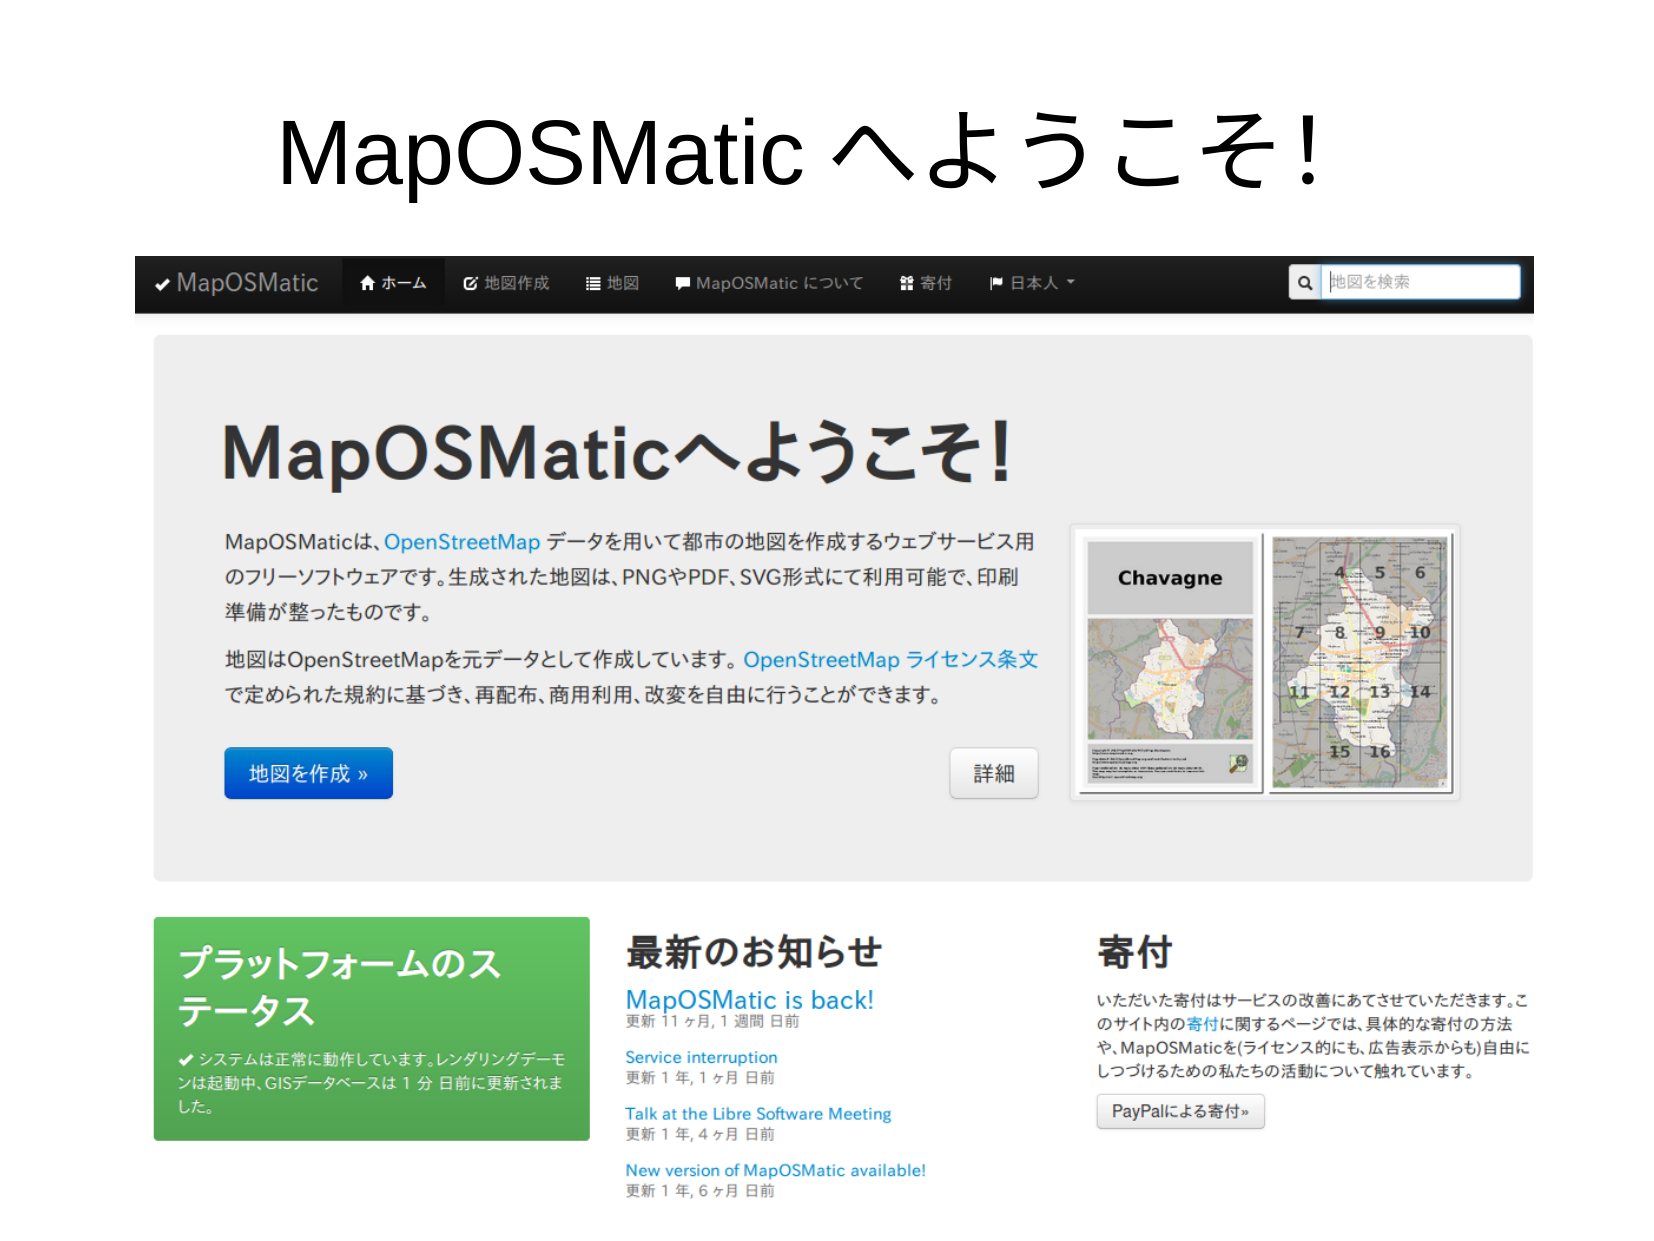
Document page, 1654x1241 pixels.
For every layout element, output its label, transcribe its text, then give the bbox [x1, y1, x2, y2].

picture [135, 256, 1534, 1214]
title MapOSMaticへようこそ！ [82, 49, 1571, 257]
